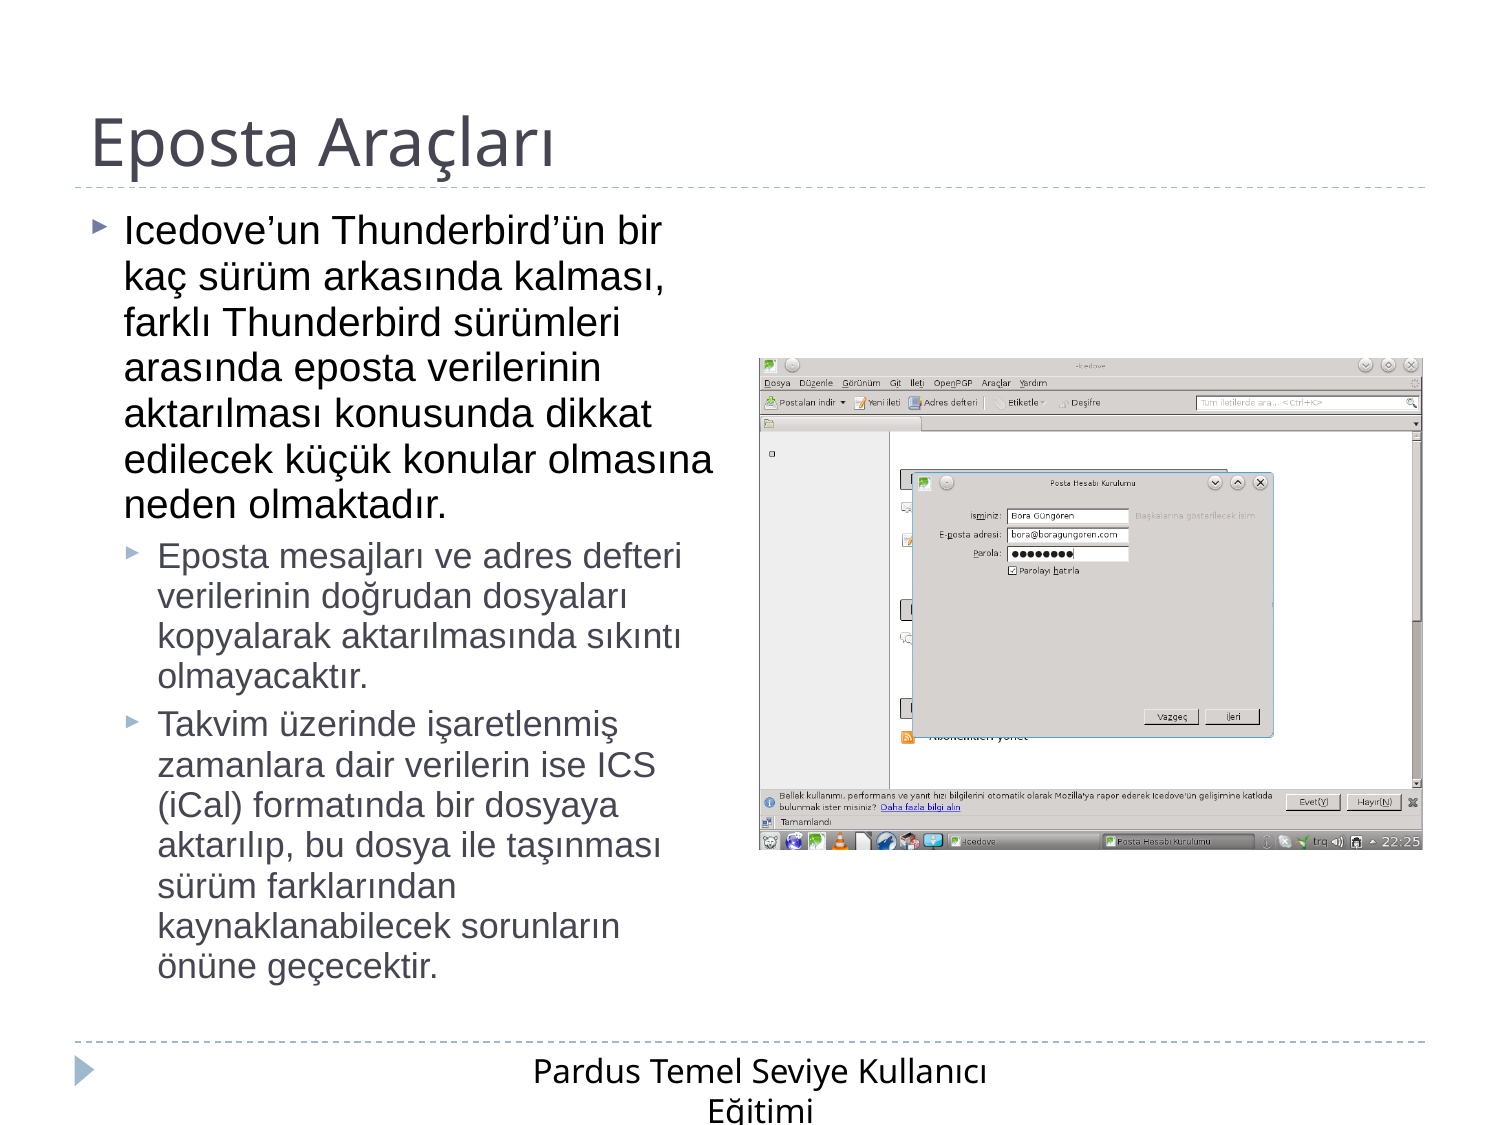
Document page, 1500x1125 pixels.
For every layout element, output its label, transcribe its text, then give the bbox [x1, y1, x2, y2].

list Icedove’un Thunderbird’ün bir kaç sürüm arkasında kalması, farklı Thunderbird sürümleri arasında eposta verilerinin aktarılması konusunda dikkat edilecek küçük konular olmasına neden olmaktadır. Eposta mesajları ve adres defteri verilerinin doğrudan dosyaları kopyalarak aktarılmasında sıkıntı olmayacaktır. Takvim üzerinde işaretlenmiş zamanlara dair verilerin ise ICS (iCal) formatında bir dosyaya aktarılıp, bu dosya ile taşınması sürüm farklarından kaynaklanabilecek sorunların önüne geçecektir. [75, 200, 738, 1010]
title Eposta Araçları [75, 37, 1425, 188]
picture [759, 358, 1423, 850]
